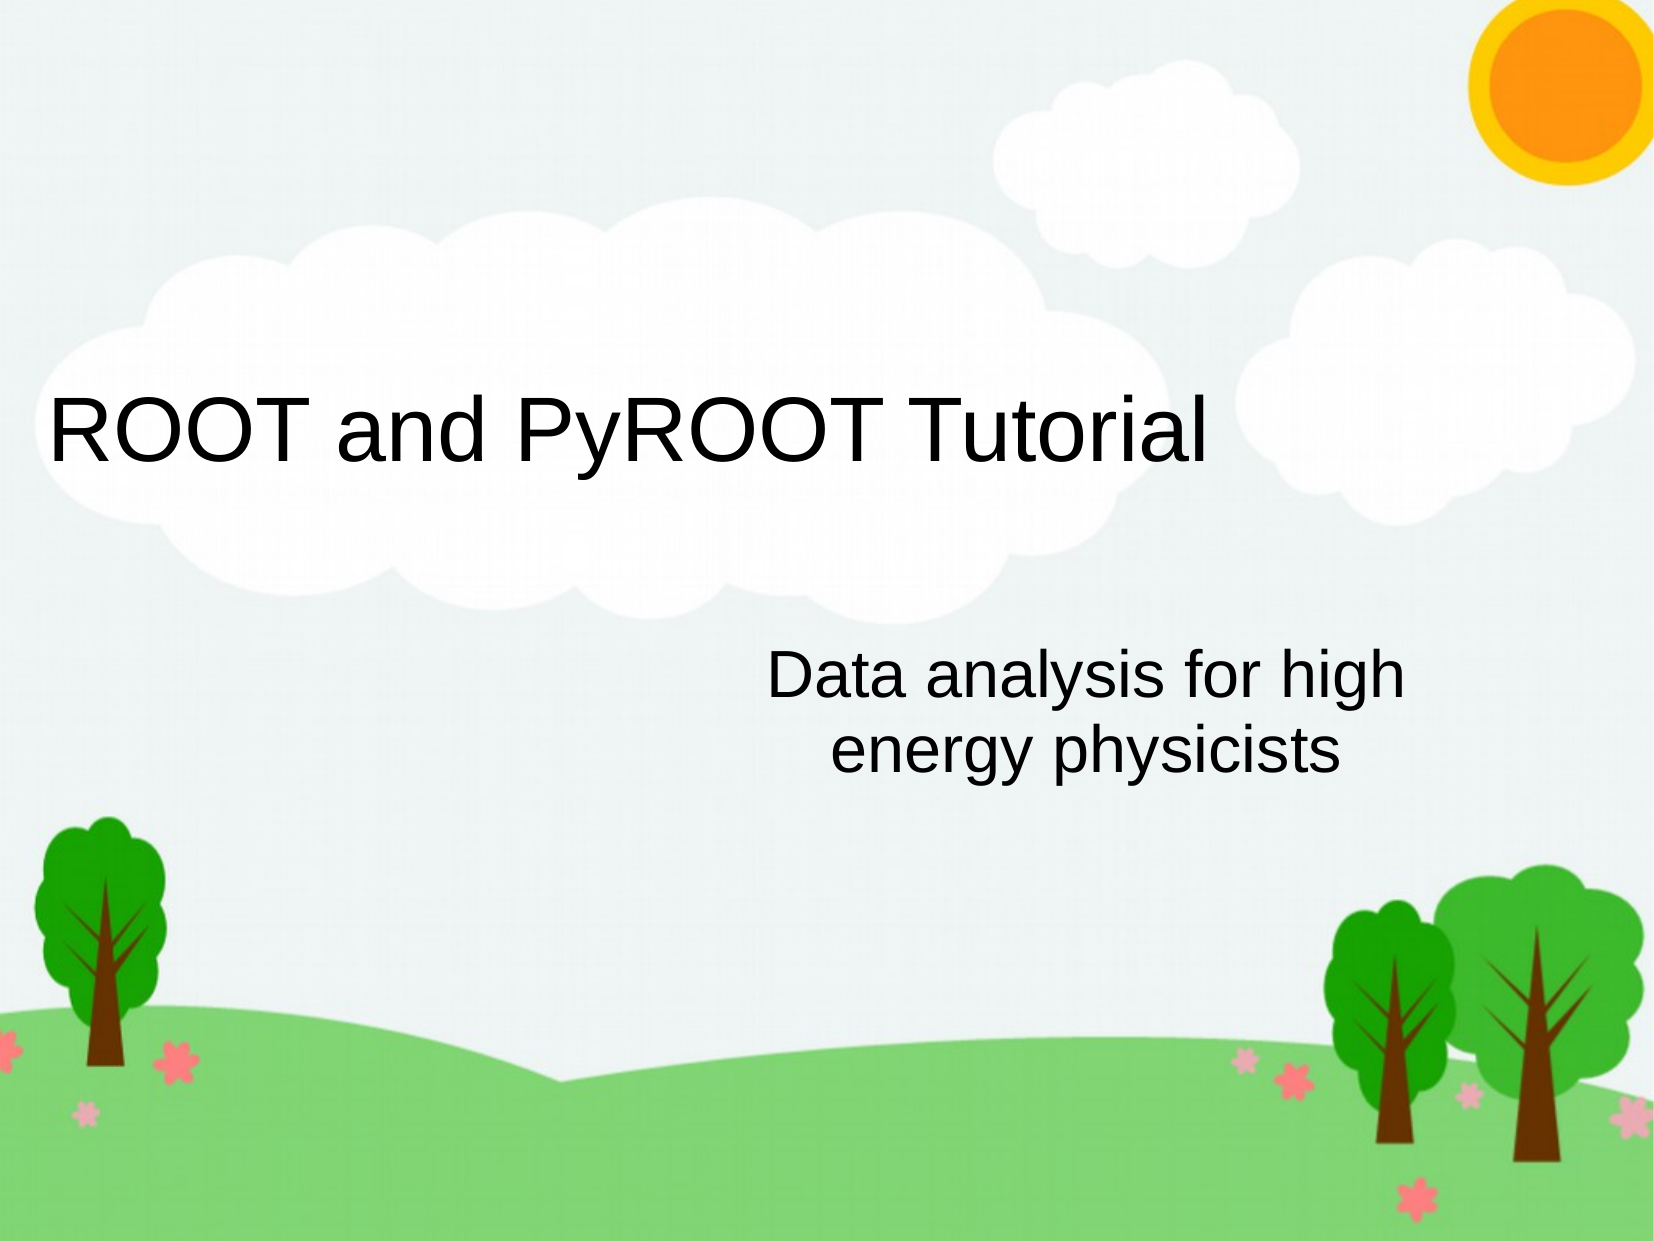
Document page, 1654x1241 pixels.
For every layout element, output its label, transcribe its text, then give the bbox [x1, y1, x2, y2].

subtitle Data analysis for high energy physicists [661, 632, 1512, 792]
picture [0, 0, 1654, 1241]
title ROOT and PyROOT Tutorial [47, 283, 1512, 577]
